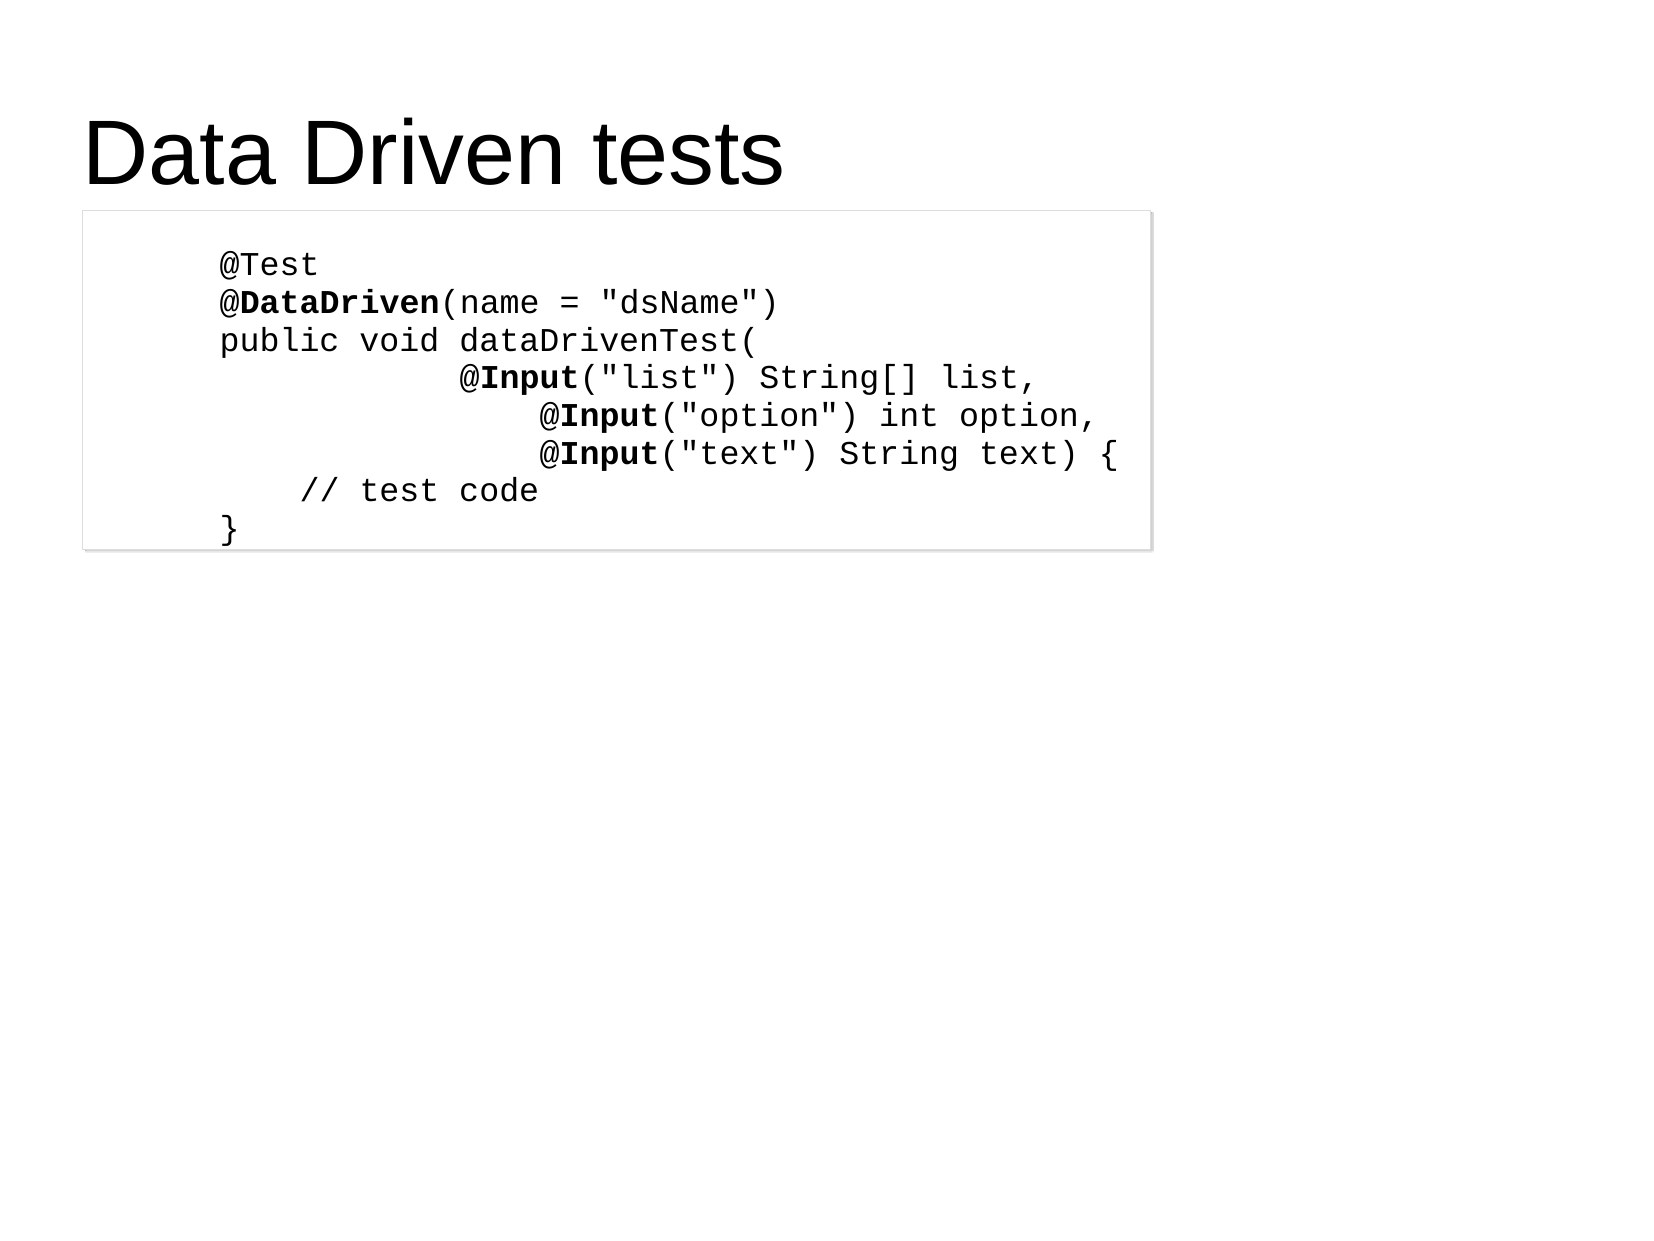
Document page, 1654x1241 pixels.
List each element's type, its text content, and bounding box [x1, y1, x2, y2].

subtitle @Test @DataDriven(name = "dsName") public void dataDrivenTest( @Input("list") String[] list, @Input("option") int option, @Input("text") String text) { // test code } [82, 210, 1151, 550]
title Data Driven tests [82, 49, 1571, 257]
